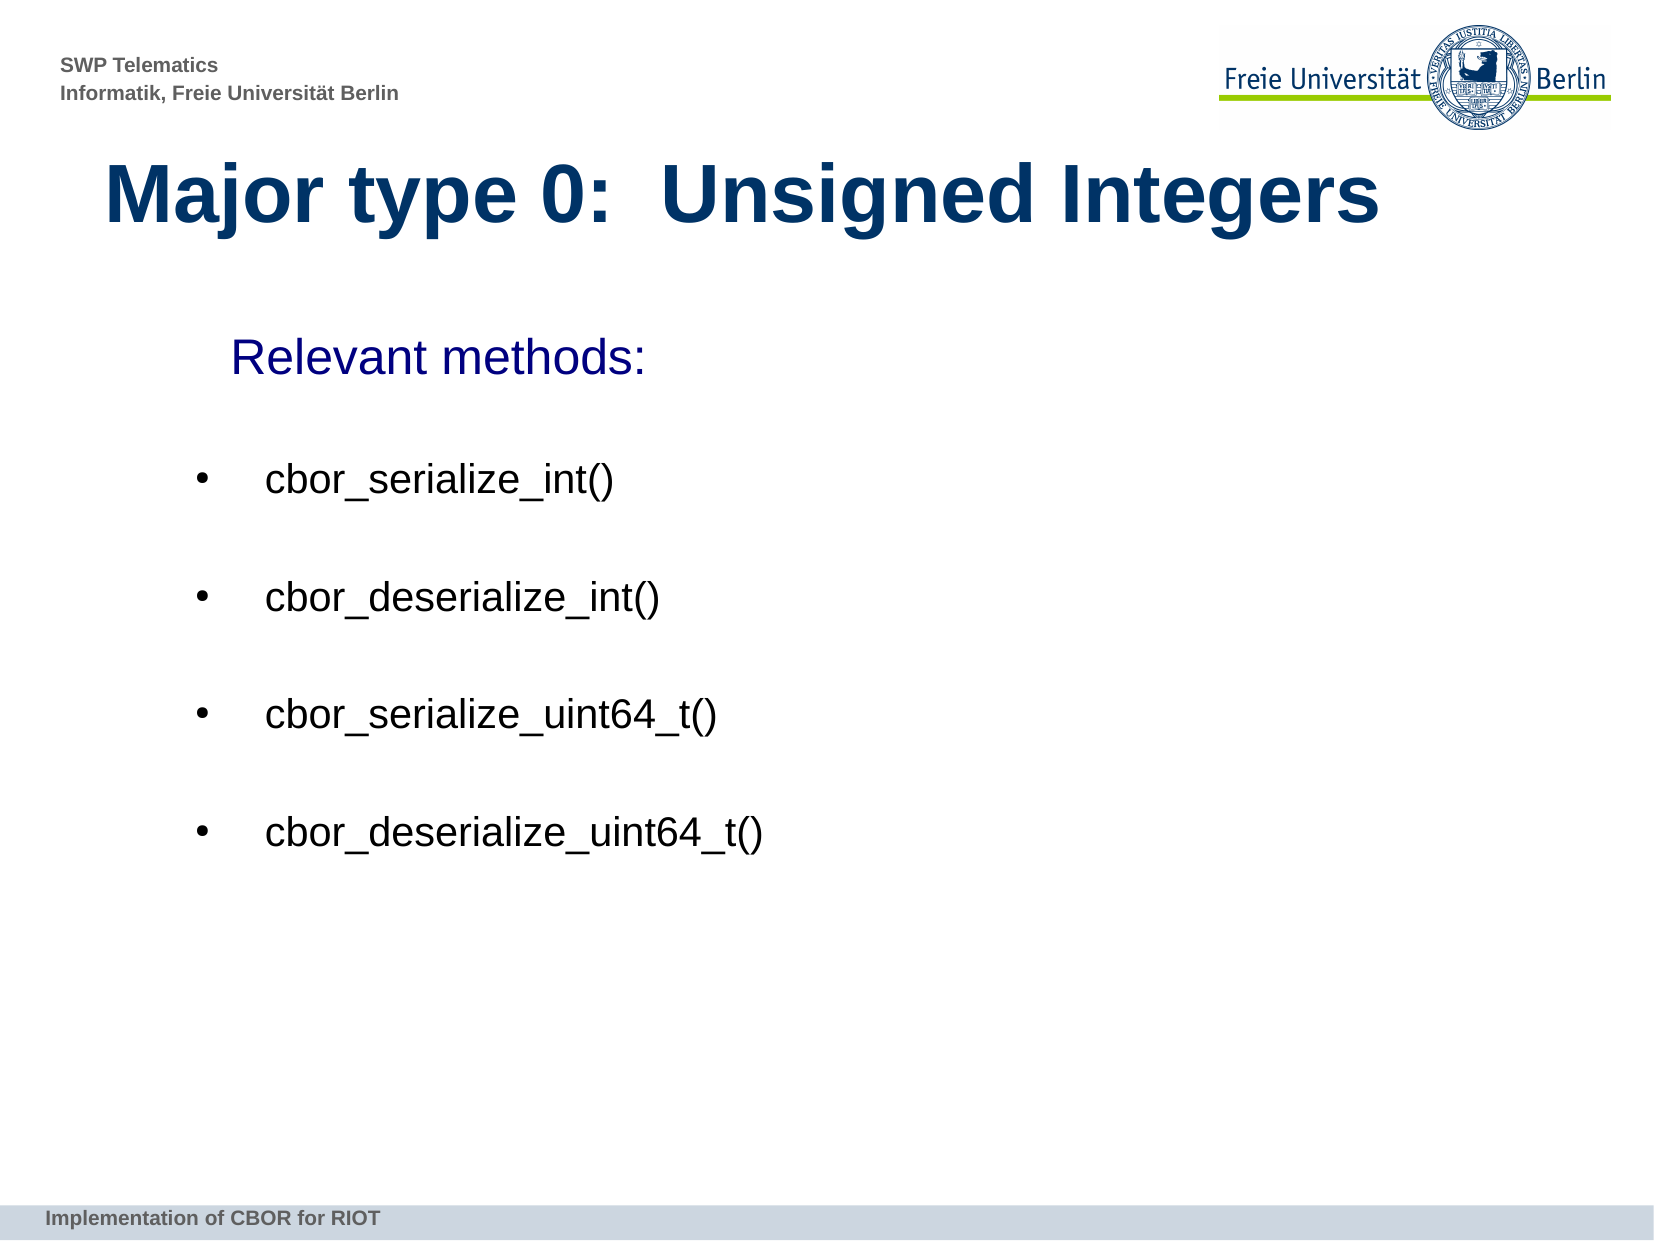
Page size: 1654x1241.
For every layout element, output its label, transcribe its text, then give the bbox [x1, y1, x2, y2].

picture [1219, 25, 1611, 130]
title Major type 0: Unsigned Integers [45, 147, 1609, 260]
list Relevant methods: cbor_serialize_int() cbor_deserialize_int() cbor_serialize_uint64_t() cbor_deserialize_uint64_t() [195, 270, 1609, 1126]
